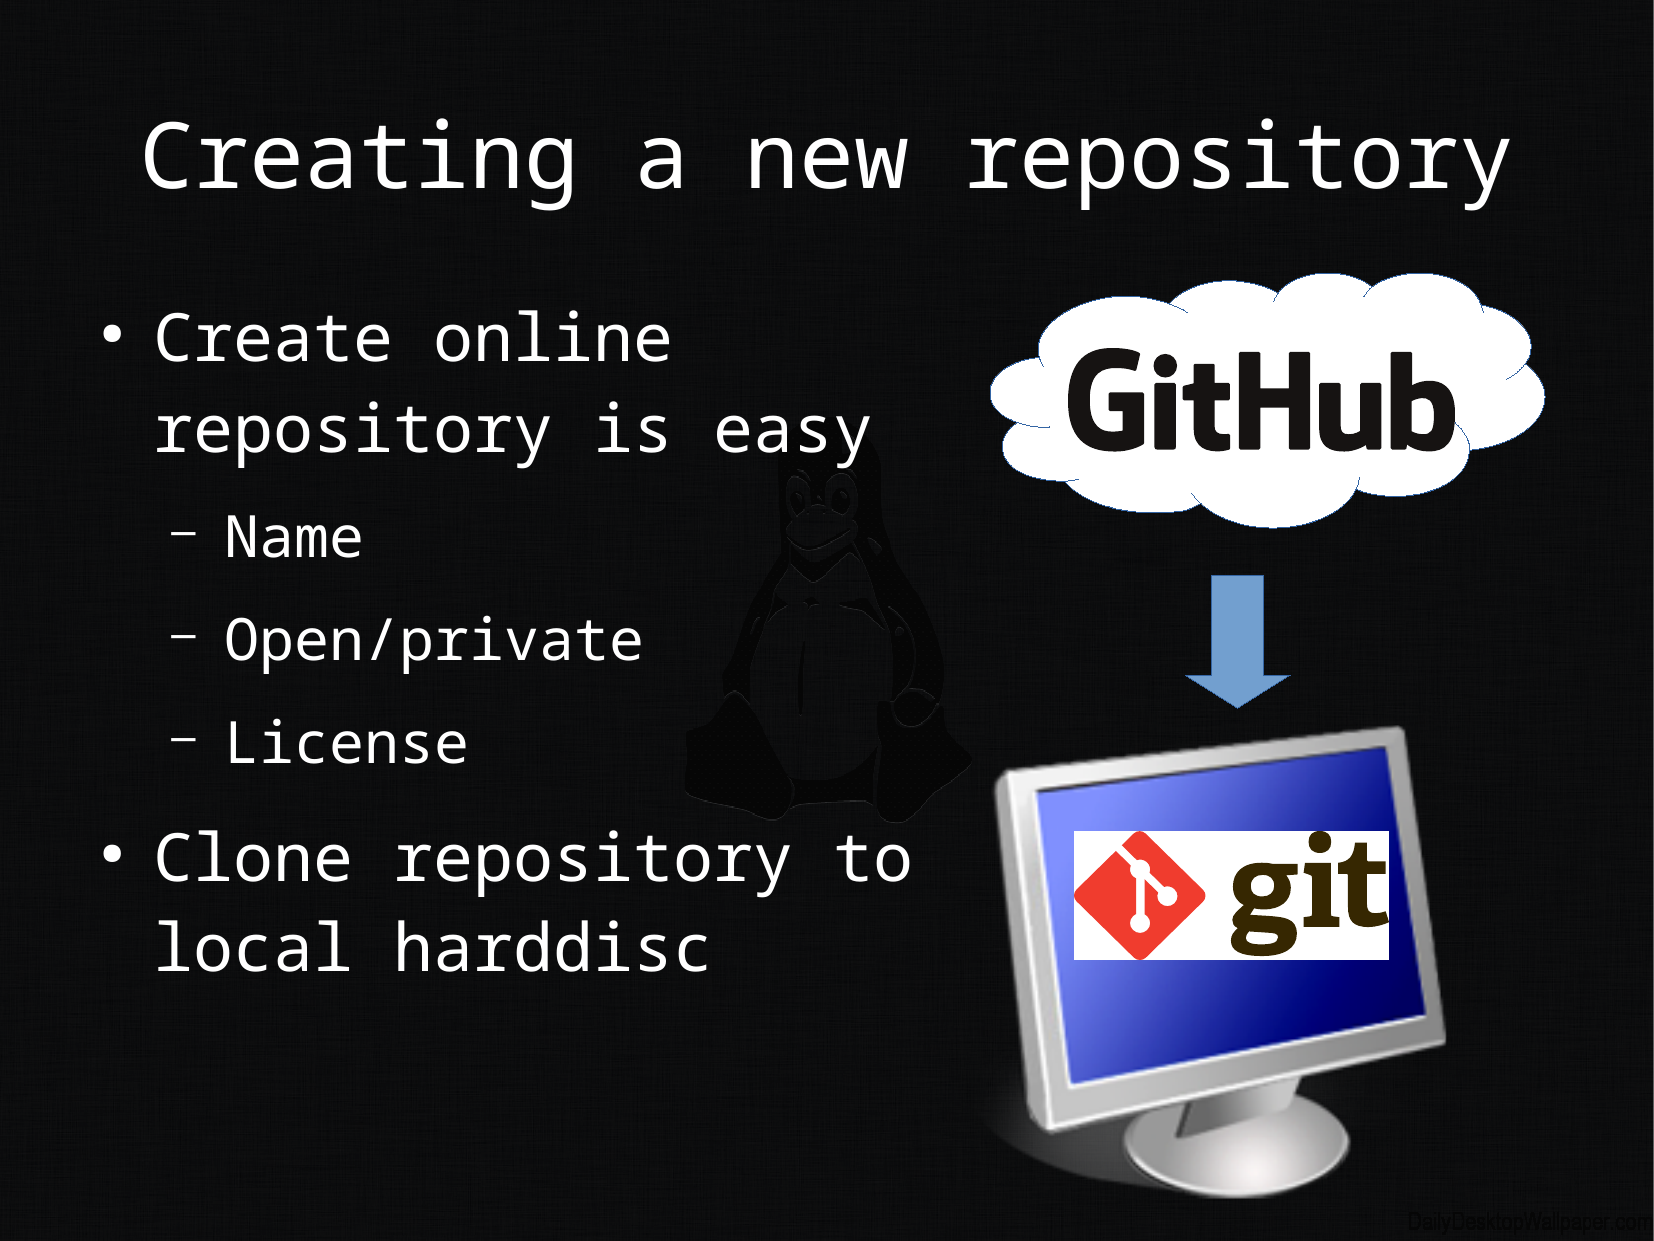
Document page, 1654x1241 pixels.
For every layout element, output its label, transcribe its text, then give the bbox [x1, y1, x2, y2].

text_box [1185, 575, 1291, 709]
title Creating a new repository [82, 49, 1571, 257]
text_box [990, 273, 1546, 529]
list Create online repository is easy Name Open/private License Clone repository to local harddisc [82, 290, 916, 1010]
picture [0, 0, 1654, 1241]
